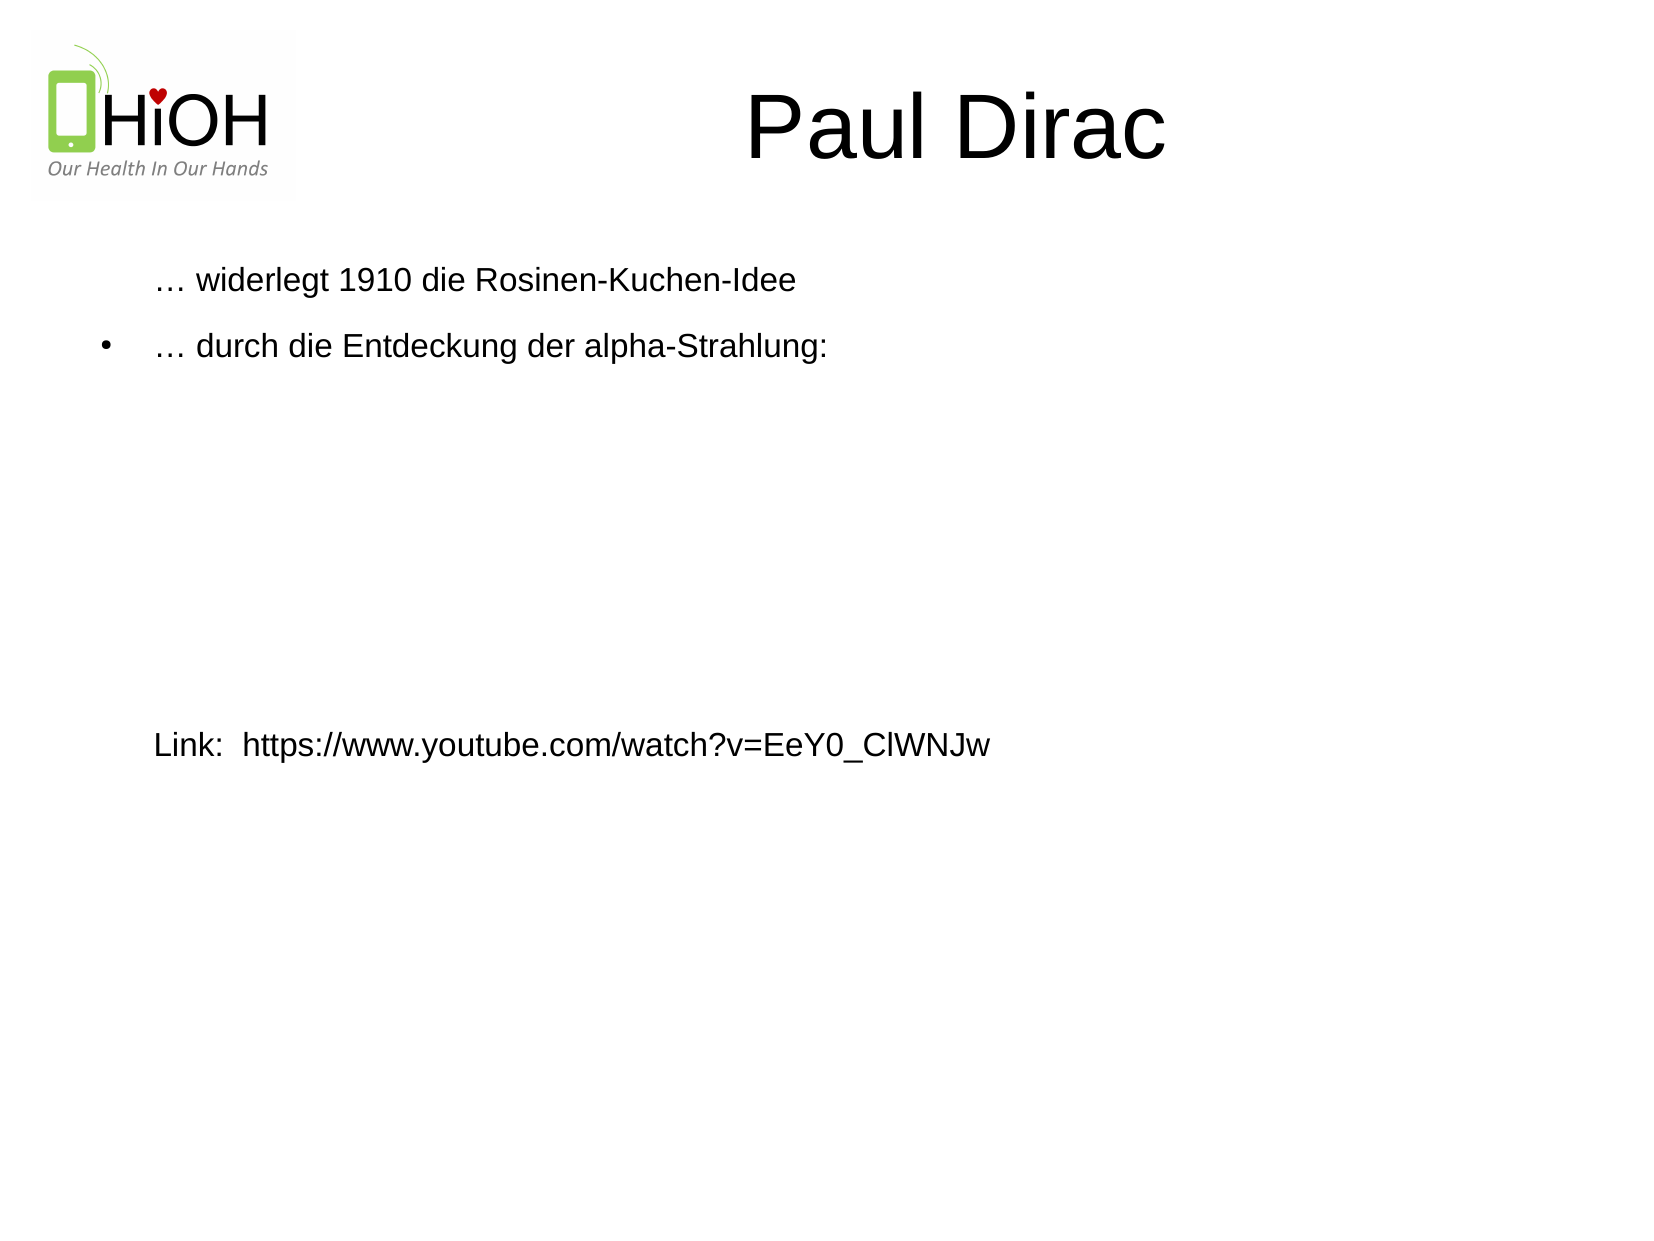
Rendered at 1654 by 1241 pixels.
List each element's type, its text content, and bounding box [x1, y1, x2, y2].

title Paul Dirac [212, 23, 1654, 231]
list … widerlegt 1910 die Rosinen-Kuchen-Idee … durch die Entdeckung der alpha-Strahlung: Link: https://www.youtube.com/watch?v=EeY0_ClWNJw [82, 261, 1571, 981]
picture [31, 30, 296, 201]
